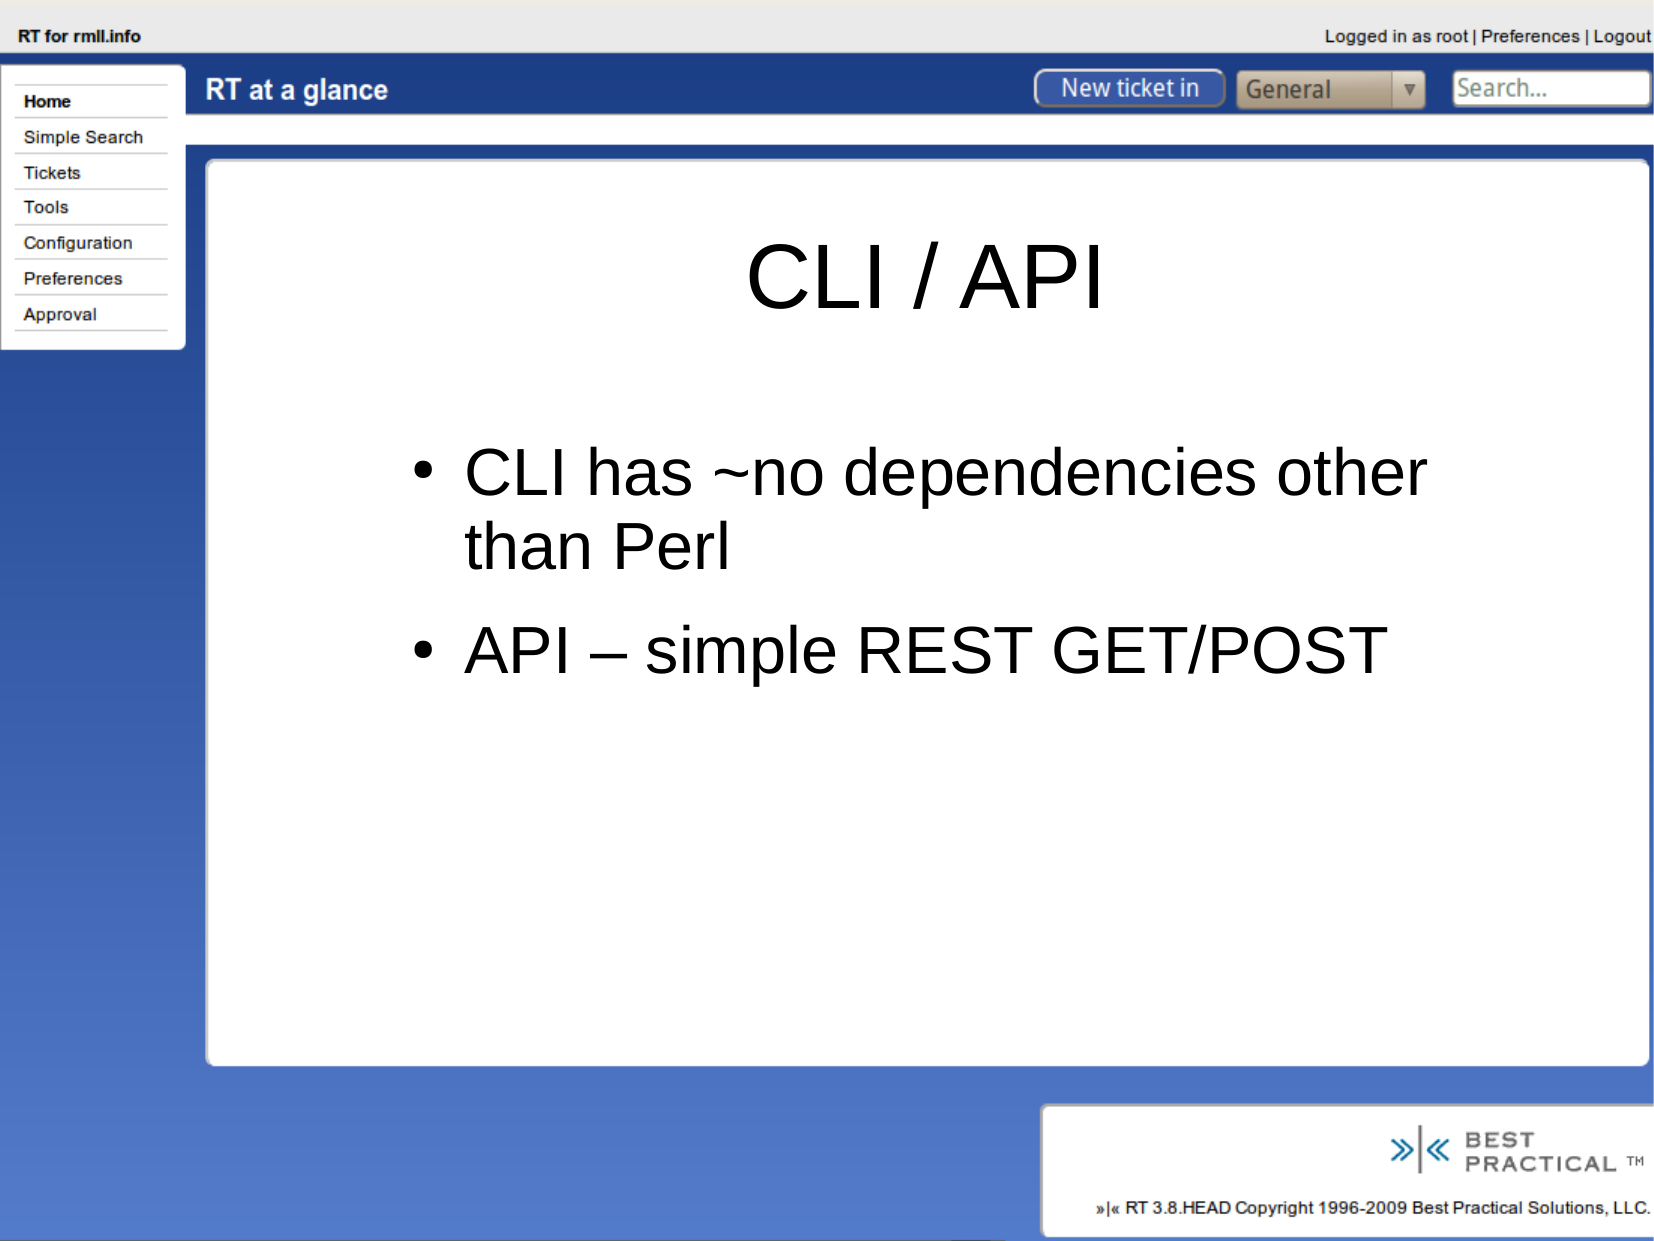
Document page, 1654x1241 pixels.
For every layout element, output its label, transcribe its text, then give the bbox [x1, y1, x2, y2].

title CLI / API [211, 177, 1642, 377]
list CLI has ~no dependencies other than Perl API – simple REST GET/POST [393, 434, 1472, 1122]
picture [468, 0, 1654, 1241]
